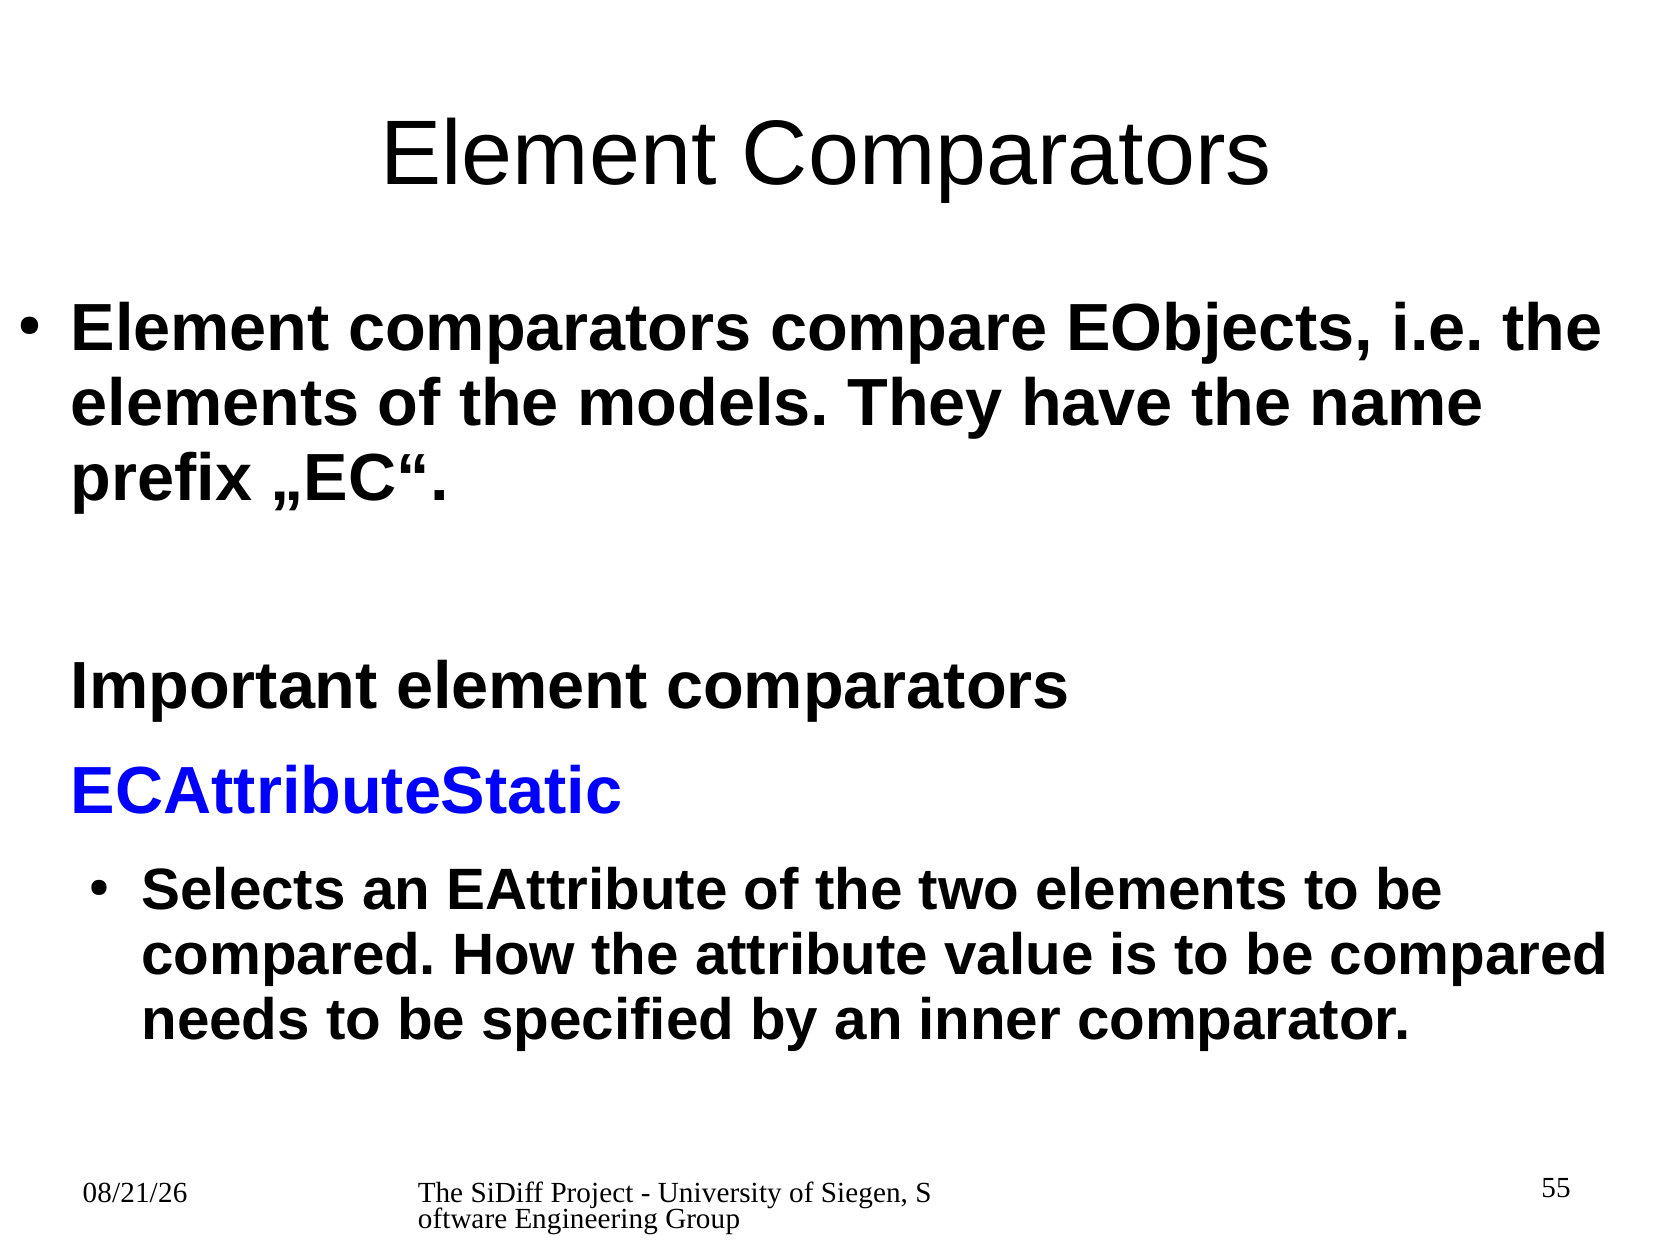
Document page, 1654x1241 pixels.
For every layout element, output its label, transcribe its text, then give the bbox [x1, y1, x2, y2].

list Element comparators compare EObjects, i.e. the elements of the models. They have the name prefix „EC“. Important element comparators ECAttributeStatic Selects an EAttribute of the two elements to be compared. How the attribute value is to be compared needs to be specified by an inner comparator. [0, 290, 1654, 1109]
title Element Comparators [82, 49, 1571, 257]
